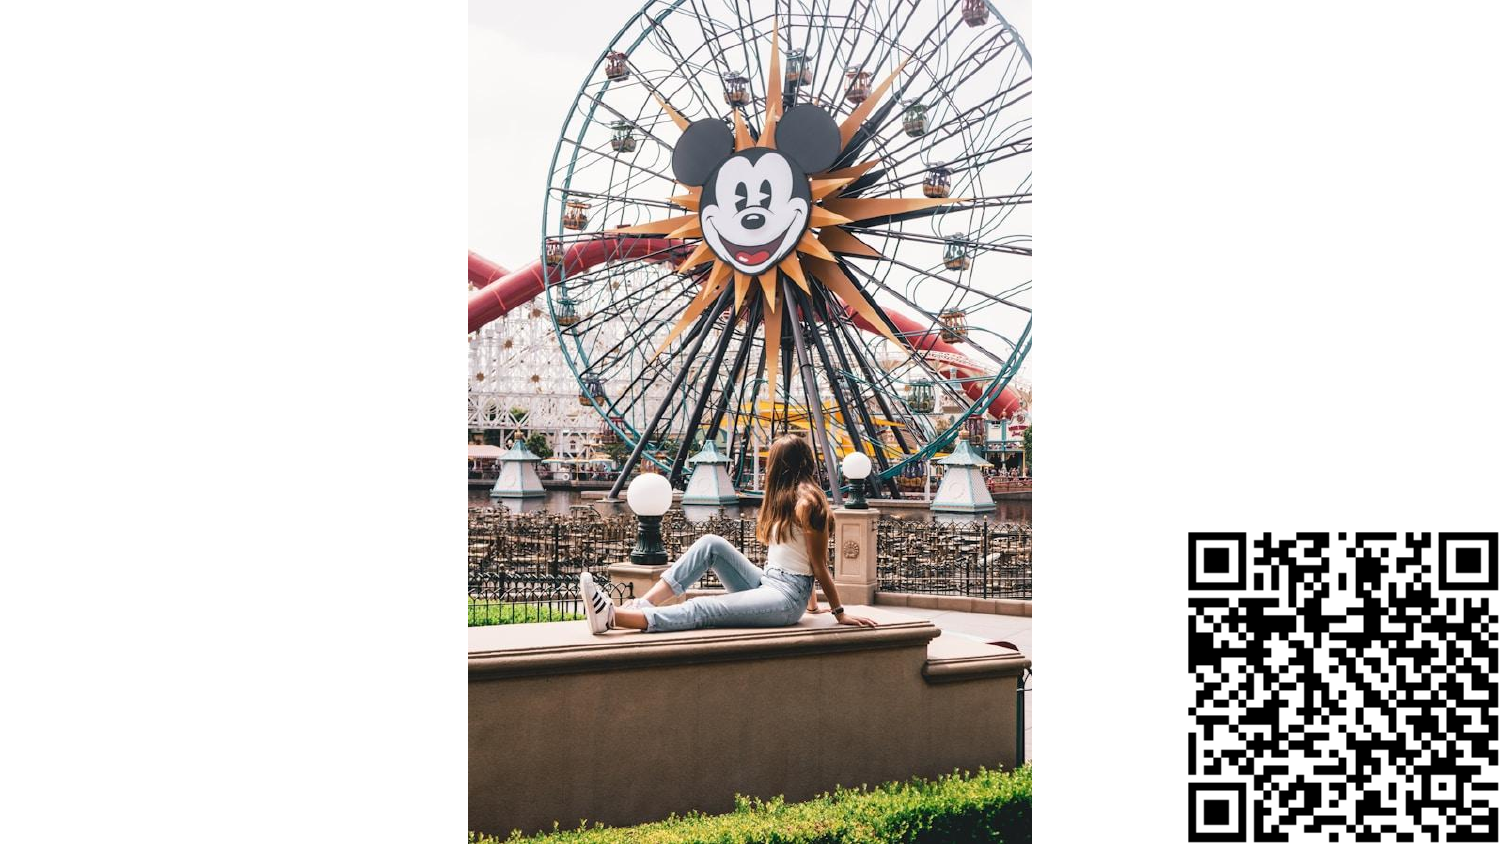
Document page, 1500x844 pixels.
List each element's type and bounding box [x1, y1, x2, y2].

picture [1187, 531, 1500, 844]
picture [468, 0, 1032, 844]
